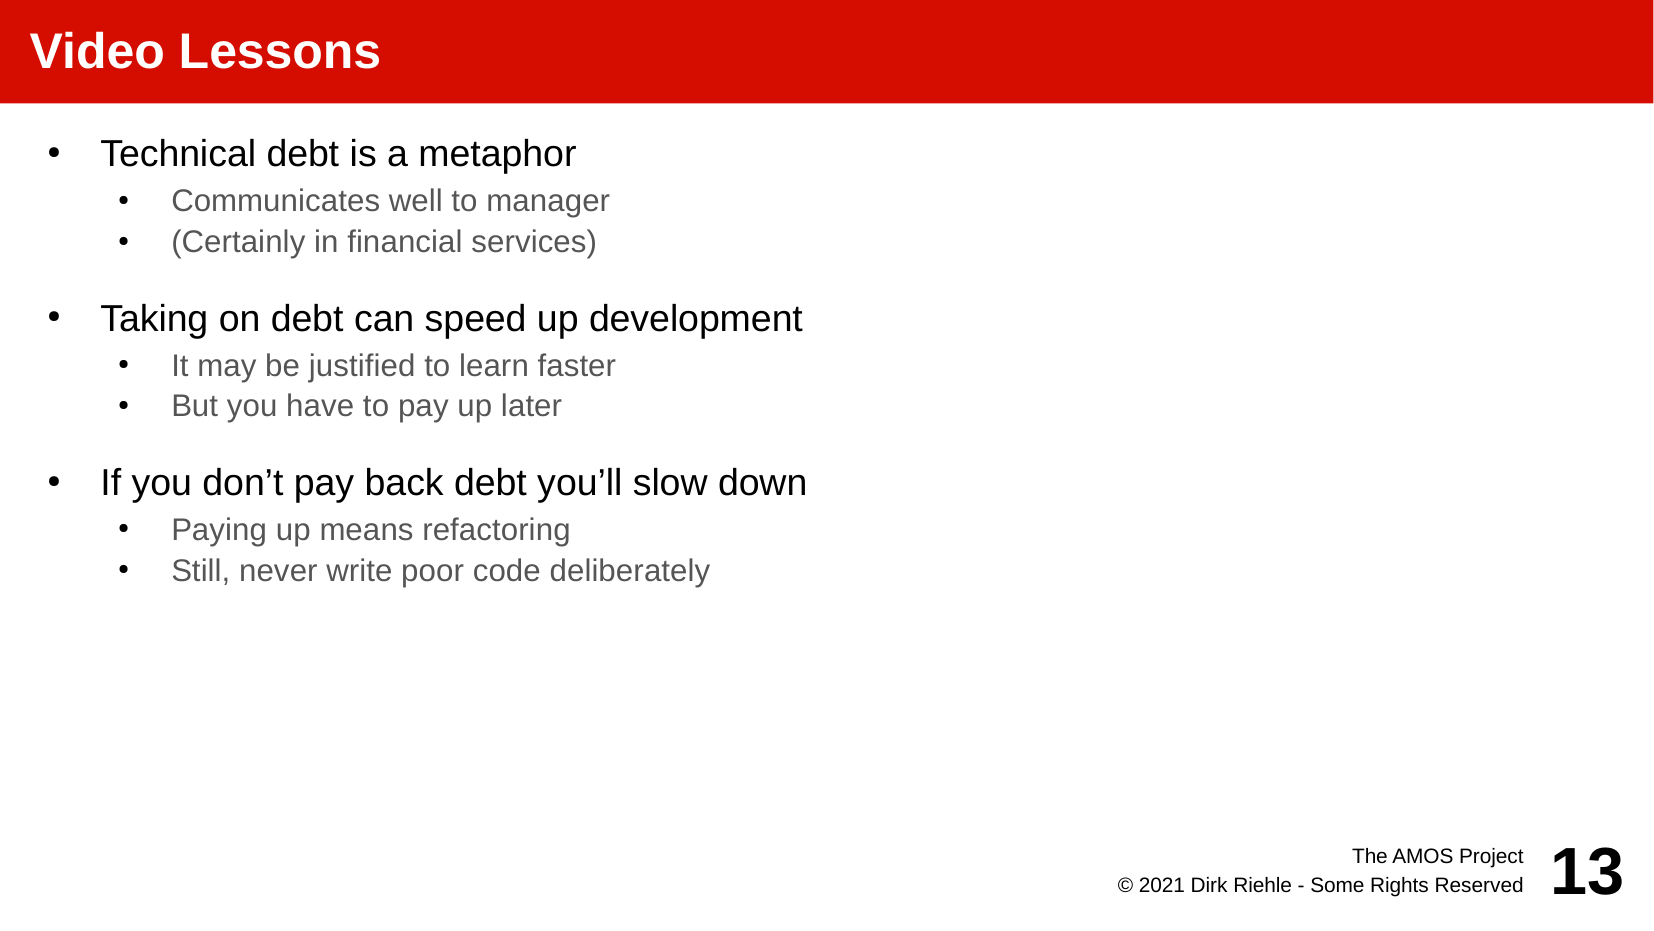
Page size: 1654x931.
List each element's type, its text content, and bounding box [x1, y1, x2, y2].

list Technical debt is a metaphor Communicates well to manager (Certainly in financial services) Taking on debt can speed up development It may be justified to learn faster But you have to pay up later If you don’t pay back debt you’ll slow down Paying up means refactoring Still, never write poor code deliberately [29, 132, 1625, 813]
title Video Lessons [0, 0, 1654, 104]
